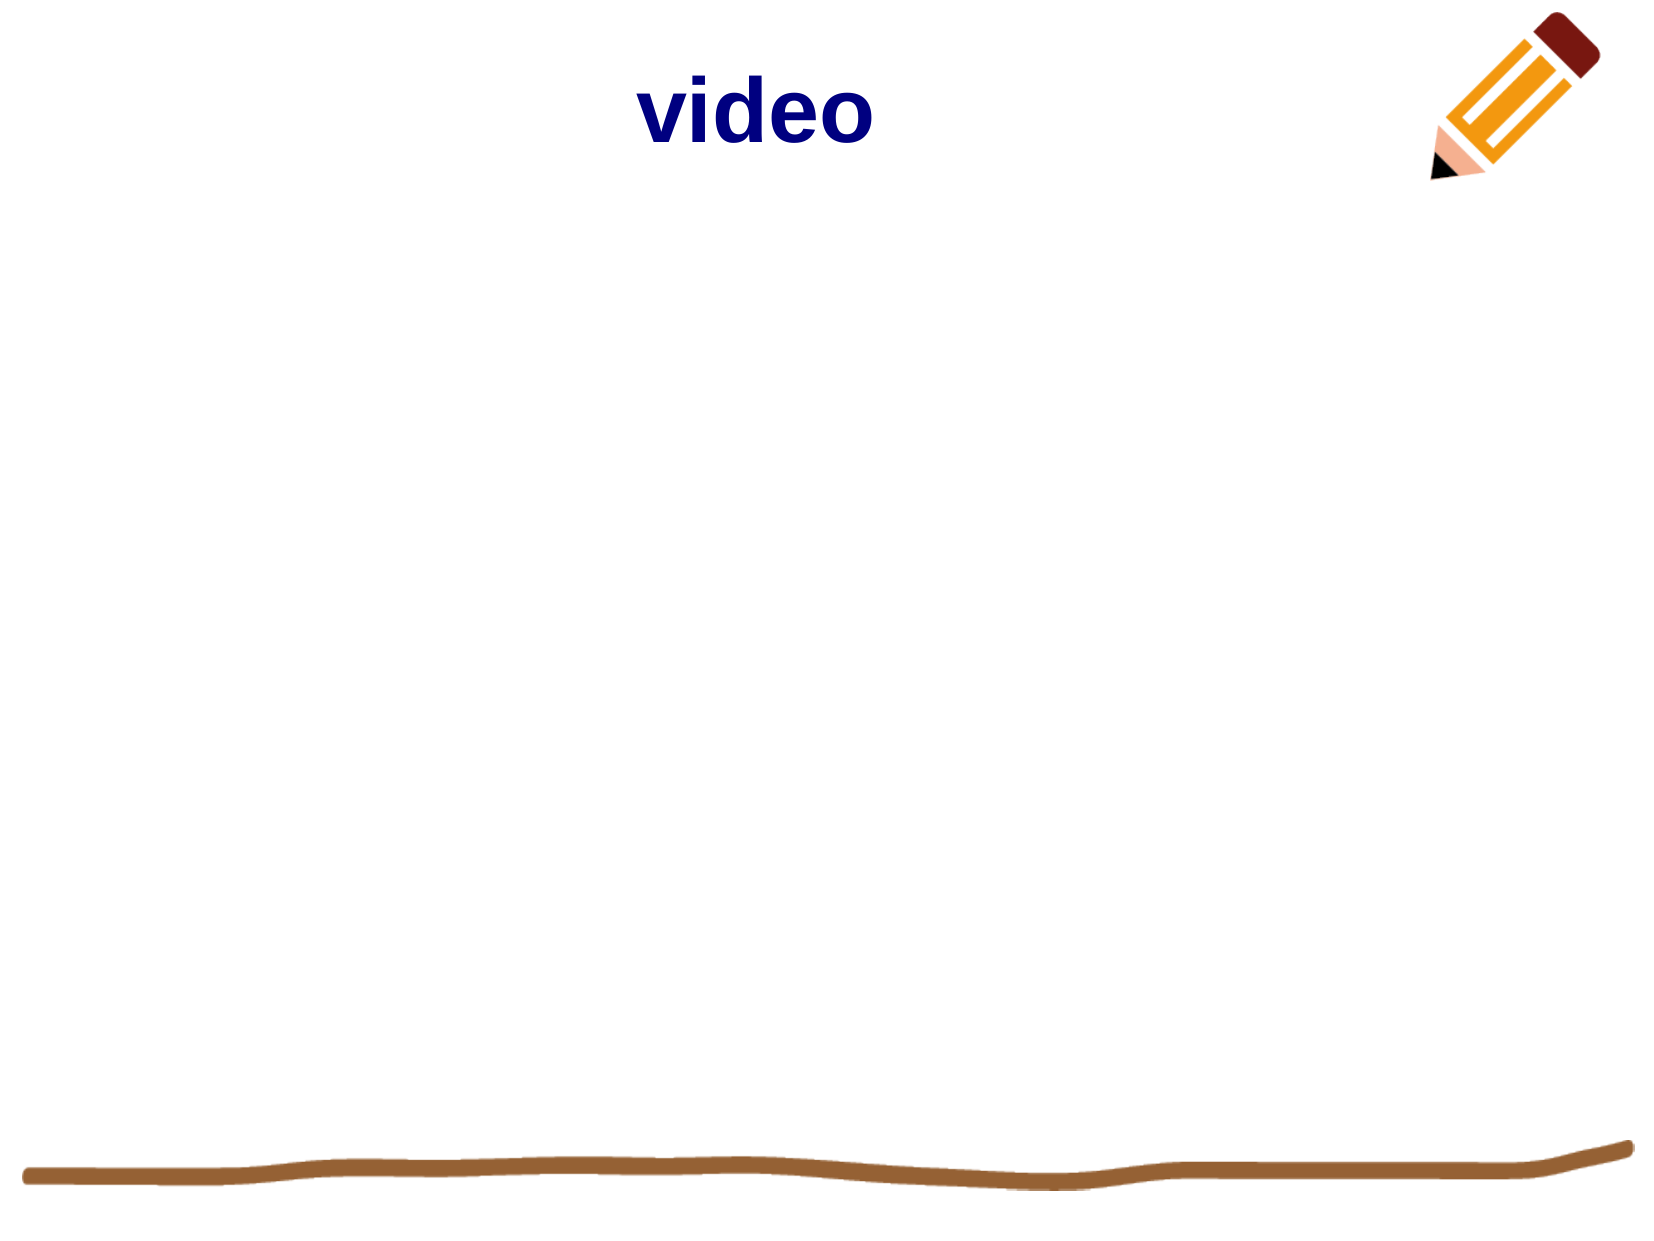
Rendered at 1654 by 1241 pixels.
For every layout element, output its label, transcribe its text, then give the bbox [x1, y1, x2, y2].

picture [22, 1140, 1635, 1191]
title video [82, 49, 1430, 172]
picture [1430, 12, 1601, 181]
